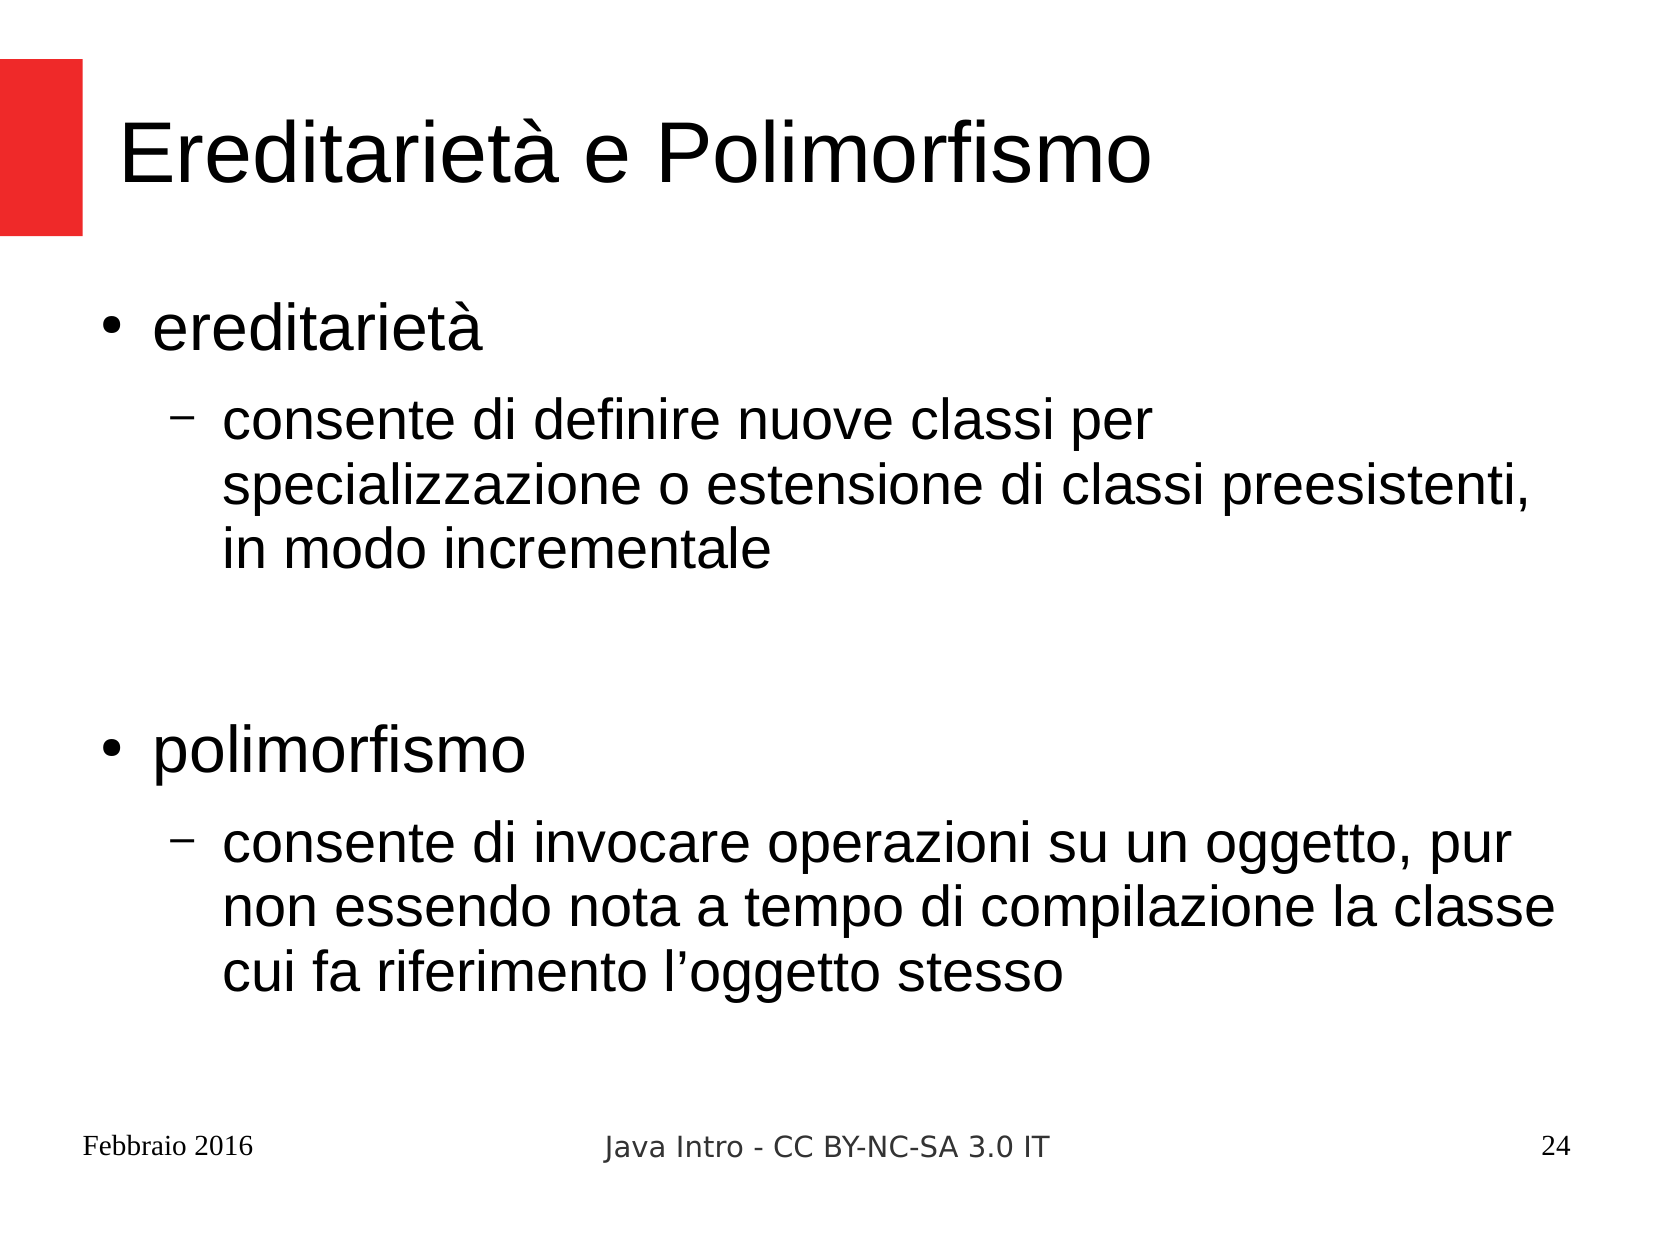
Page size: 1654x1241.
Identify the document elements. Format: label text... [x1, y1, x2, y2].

list ereditarietà consente di definire nuove classi per specializzazione o estensione di classi preesistenti, in modo incrementale polimorfismo consente di invocare operazioni su un oggetto, pur non essendo nota a tempo di compilazione la classe cui fa riferimento l’oggetto stesso [82, 290, 1571, 1010]
title Ereditarietà e Polimorfismo [118, 49, 1607, 257]
